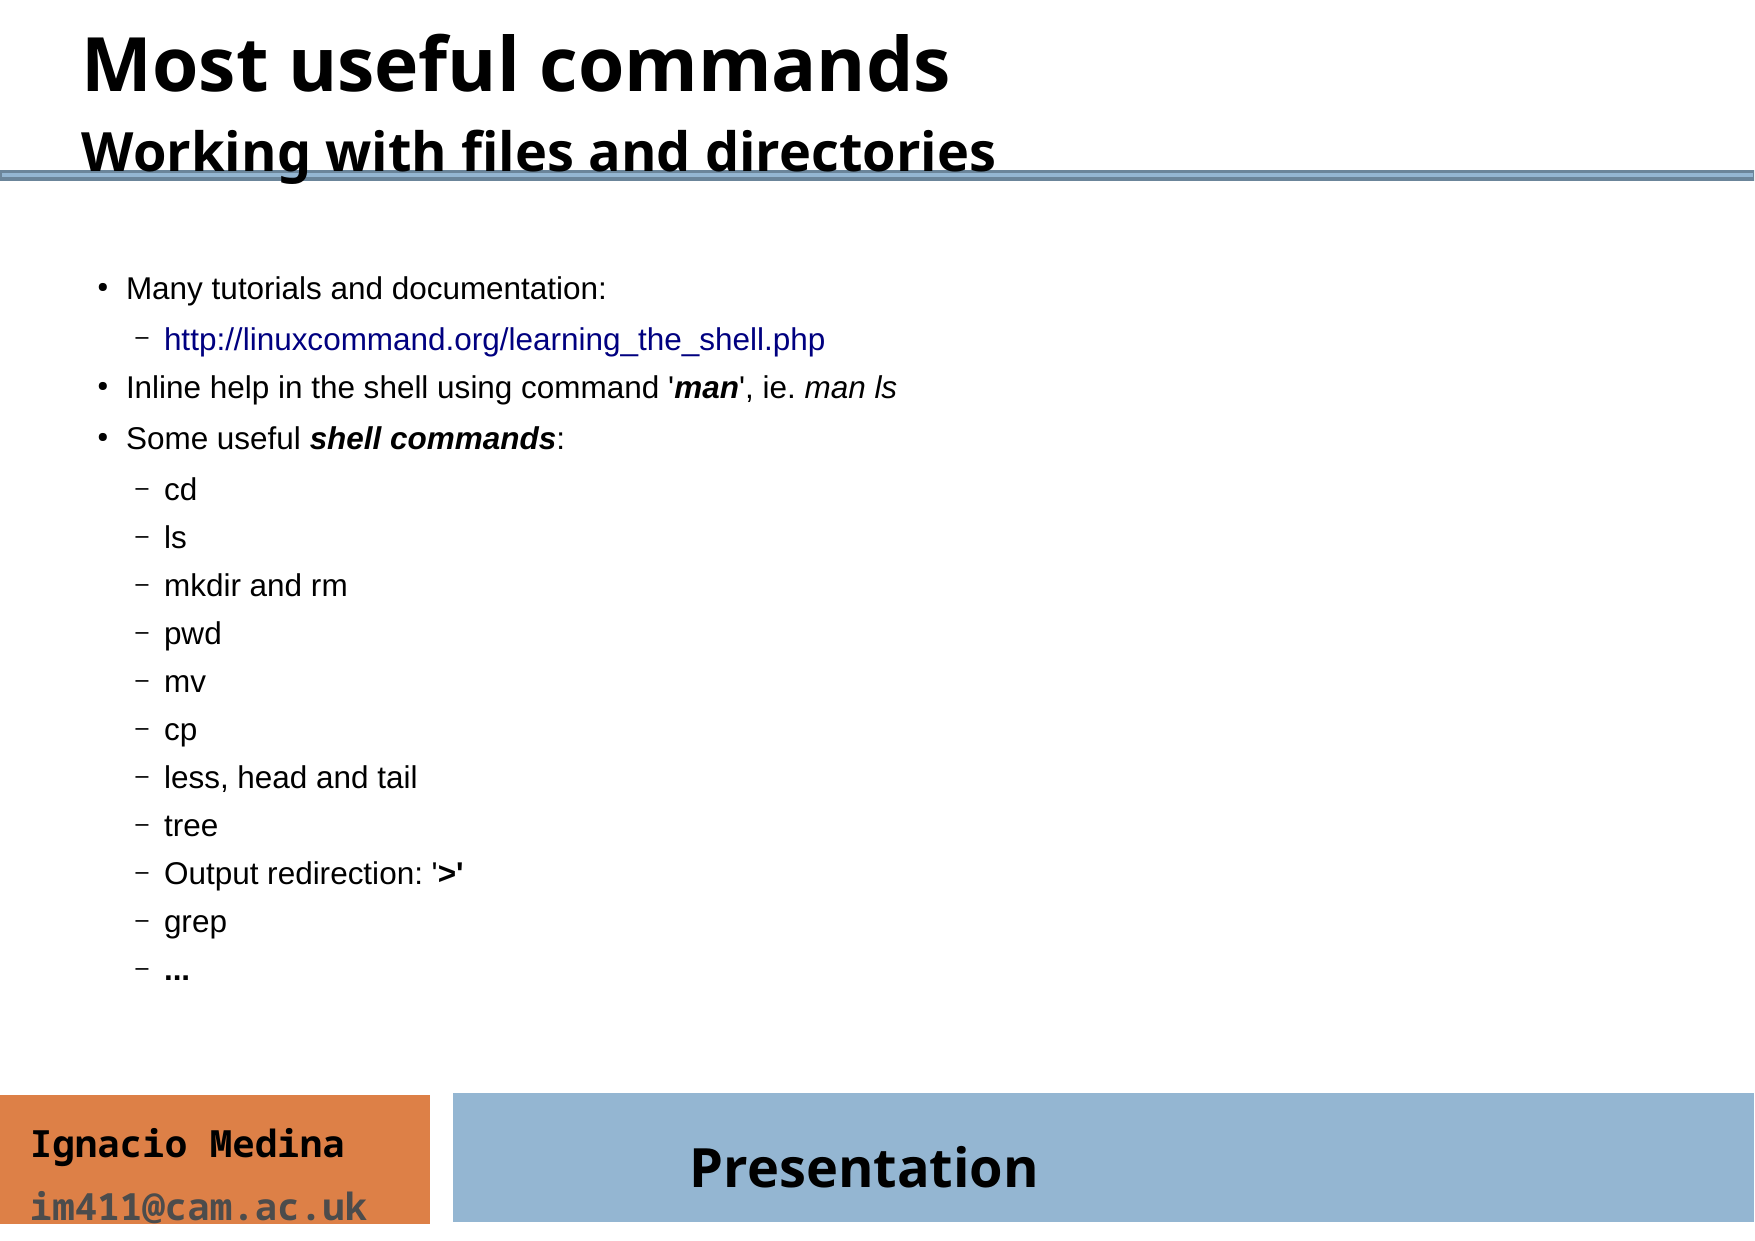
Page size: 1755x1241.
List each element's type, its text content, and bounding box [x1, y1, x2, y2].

text_box Ignacio Medina im411@cam.ac.uk [15, 1110, 436, 1213]
text_box Most useful commands Working with files and directories [67, 3, 1688, 168]
list Many tutorials and documentation: http://linuxcommand.org/learning_the_shell.php Inline help in the shell using command 'man', ie. man ls Some useful shell commands: cd ls mkdir and rm pwd mv cp less, head and tail tree Output redirection: '>' grep ... [87, 270, 1632, 991]
text_box Presentation [675, 1122, 1726, 1200]
text_box [305, 171, 1754, 179]
text_box [0, 171, 299, 179]
